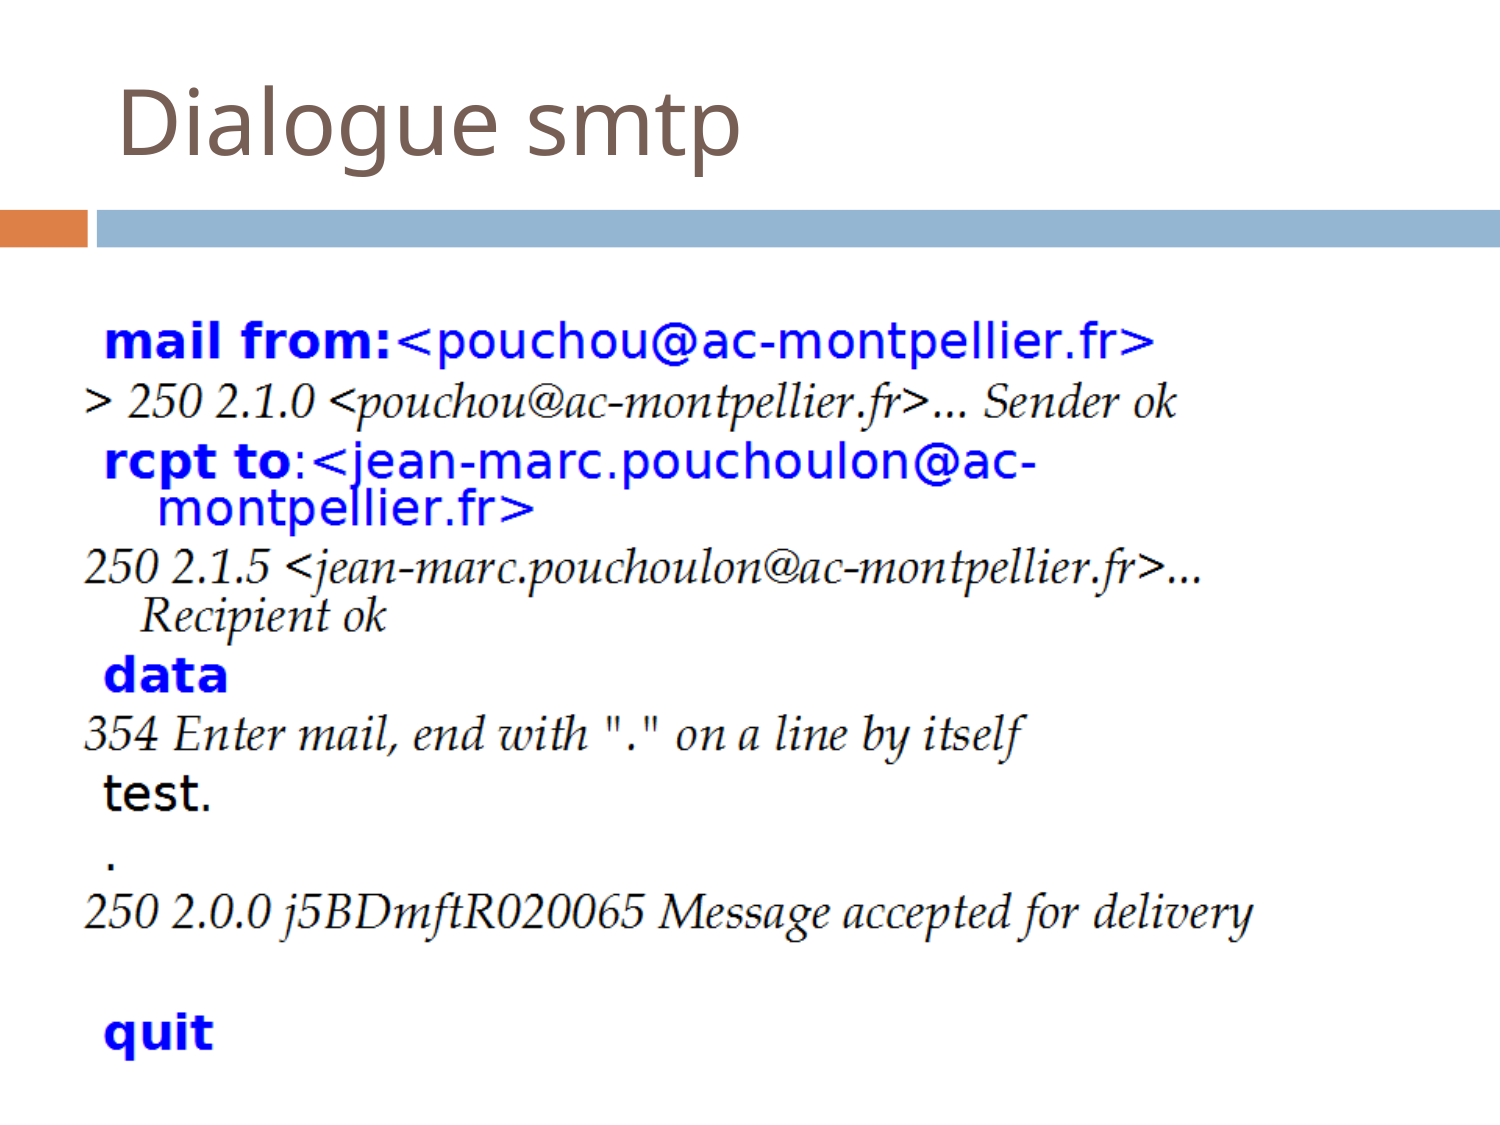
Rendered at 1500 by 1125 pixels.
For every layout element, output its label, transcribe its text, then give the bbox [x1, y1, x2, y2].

title Dialogue smtp [100, 37, 1438, 201]
picture [70, 304, 1421, 1072]
